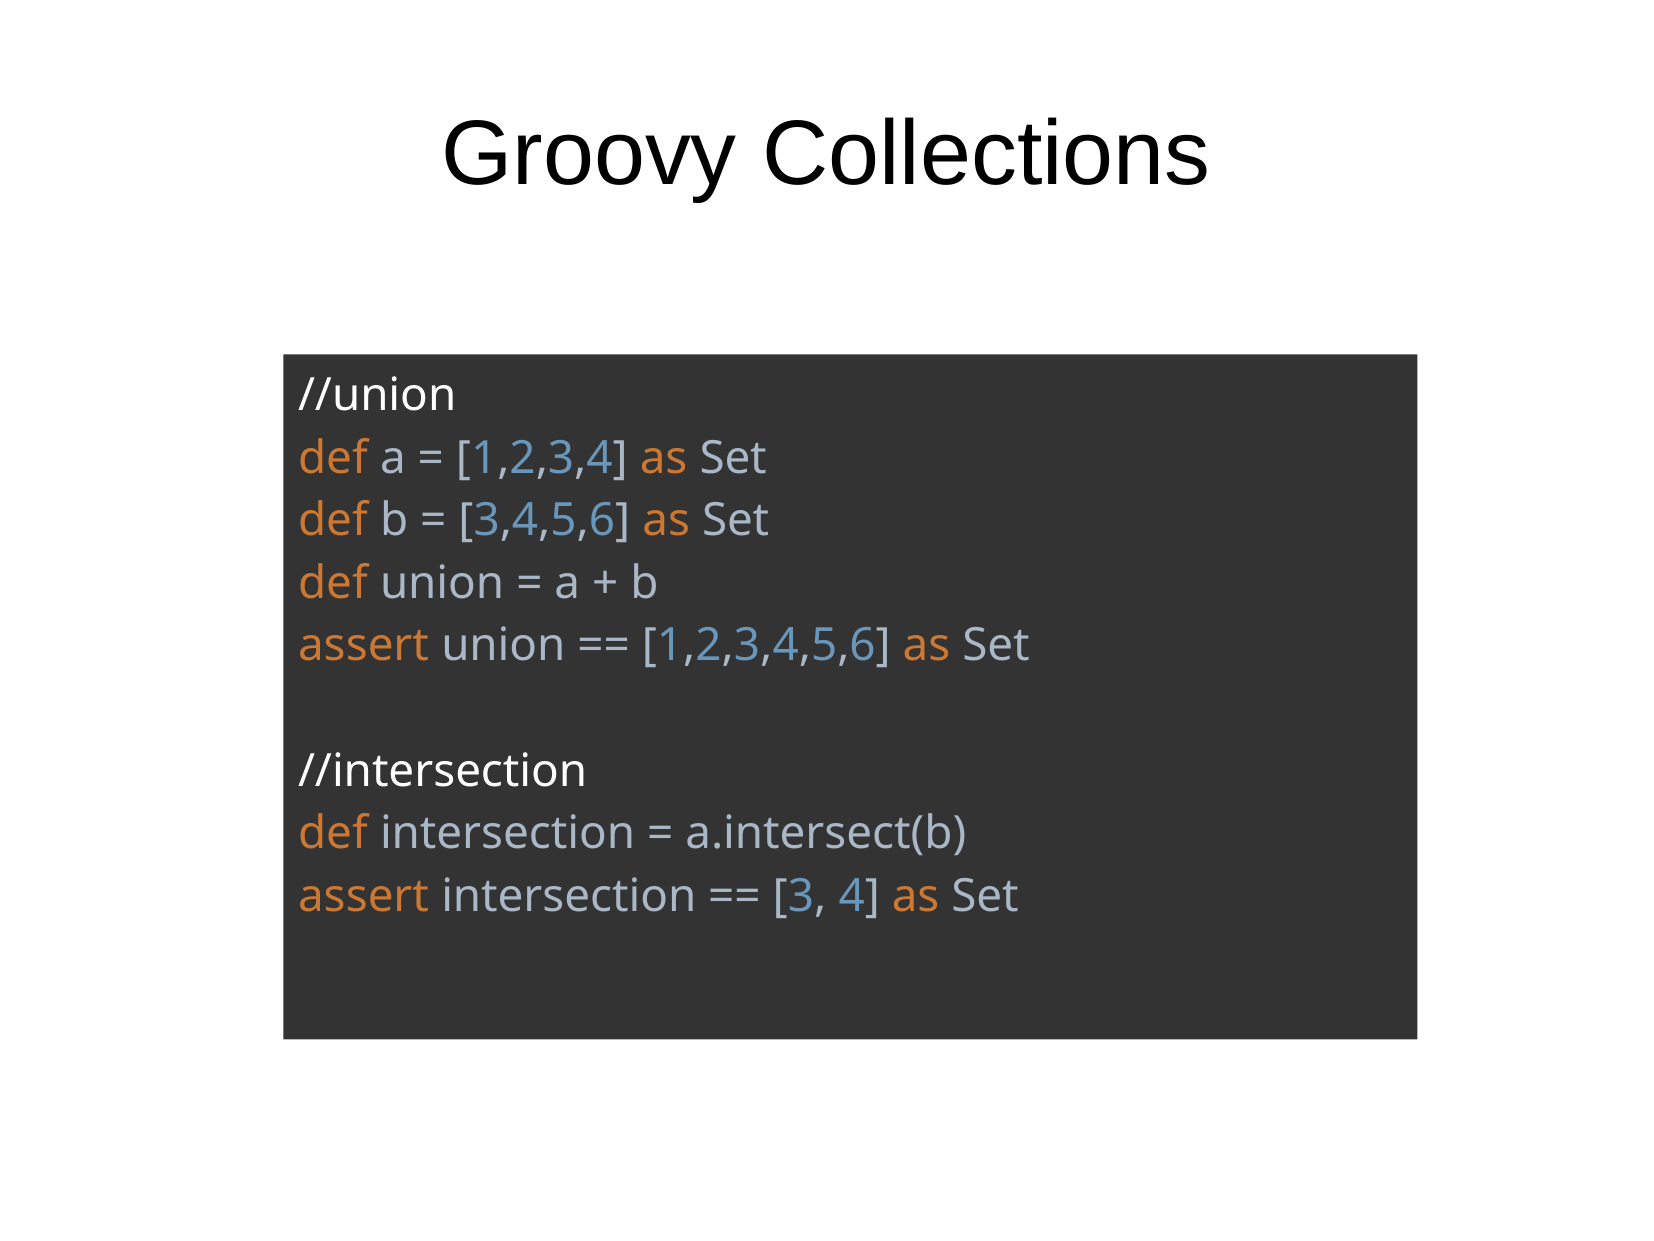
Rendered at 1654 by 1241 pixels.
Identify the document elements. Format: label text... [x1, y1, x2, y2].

title Groovy Collections [82, 49, 1571, 257]
text_box //union def a = [1,2,3,4] as Set def b = [3,4,5,6] as Set def union = a + b assert union == [1,2,3,4,5,6] as Set //intersection def intersection = a.intersect(b) assert intersection == [3, 4] as Set [283, 354, 1418, 1040]
